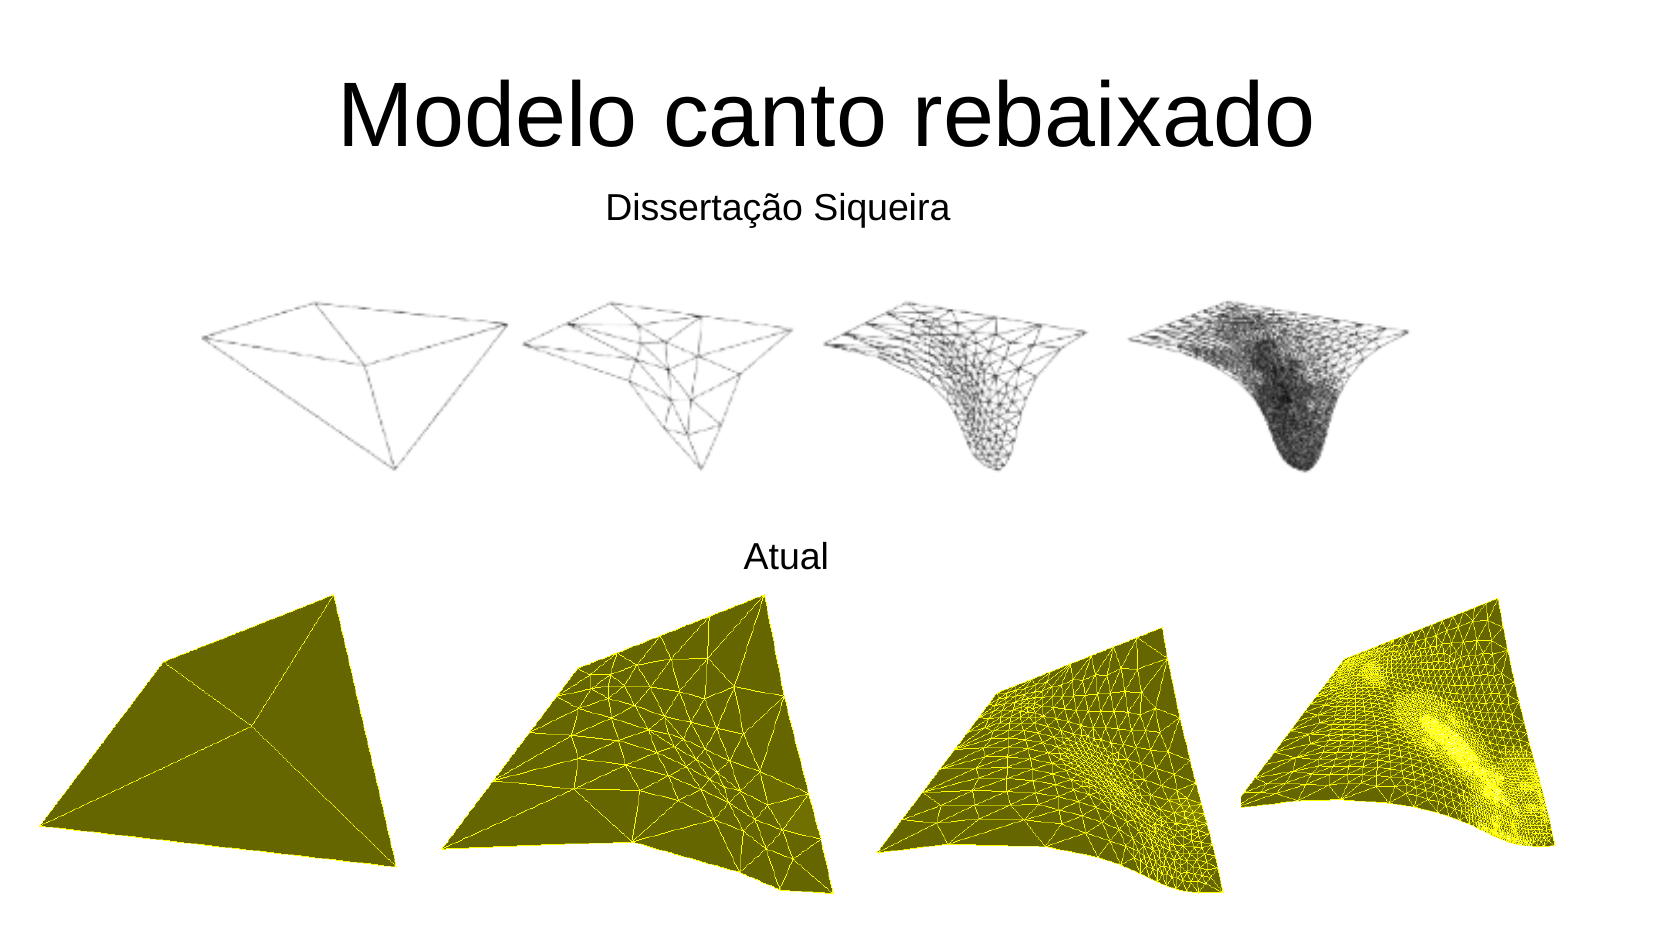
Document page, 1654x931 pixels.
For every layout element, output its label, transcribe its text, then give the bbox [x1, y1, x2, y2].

picture [164, 259, 1441, 485]
text_box Dissertação Siqueira [590, 179, 1016, 237]
text_box Atual [728, 527, 875, 585]
picture [11, 584, 1571, 912]
title Modelo canto rebaixado [82, 37, 1571, 193]
